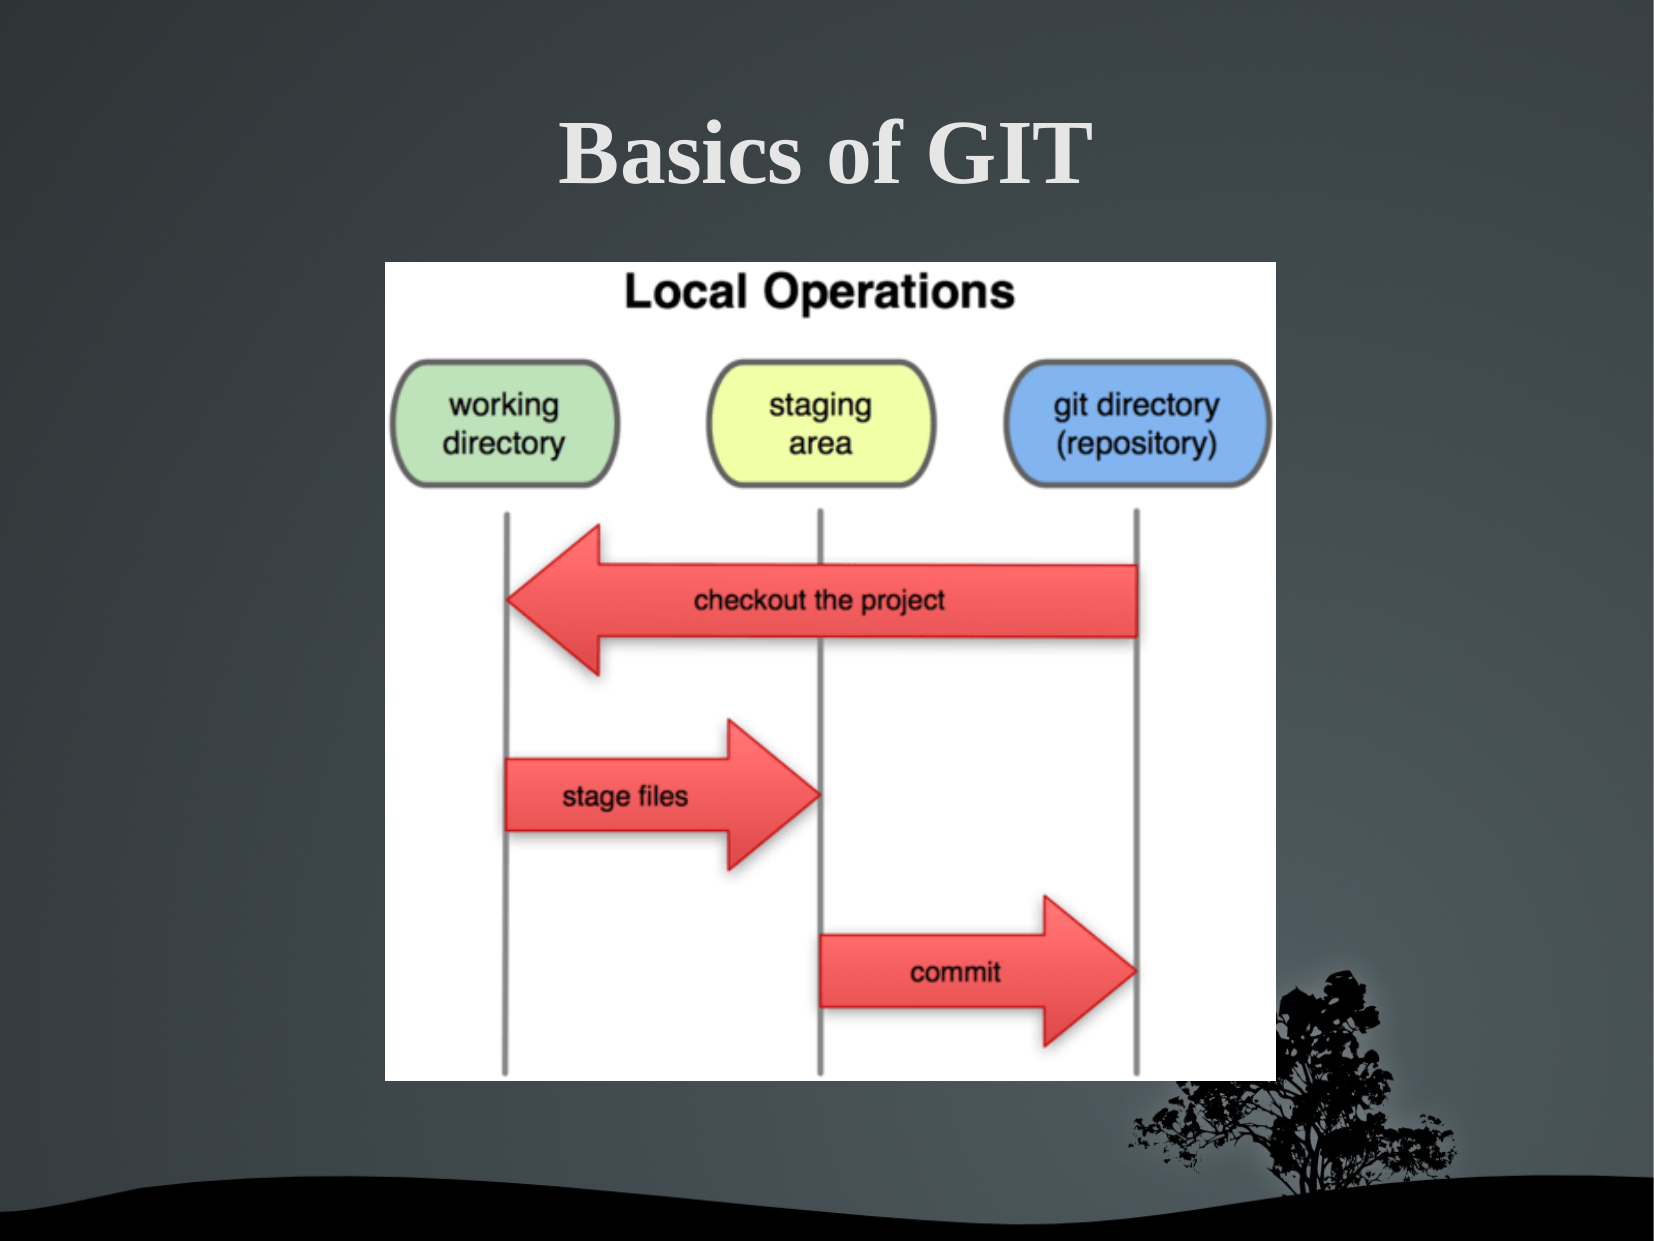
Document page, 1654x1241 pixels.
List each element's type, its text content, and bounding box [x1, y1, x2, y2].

picture [0, 0, 1654, 1241]
title Basics of GIT [82, 49, 1571, 257]
